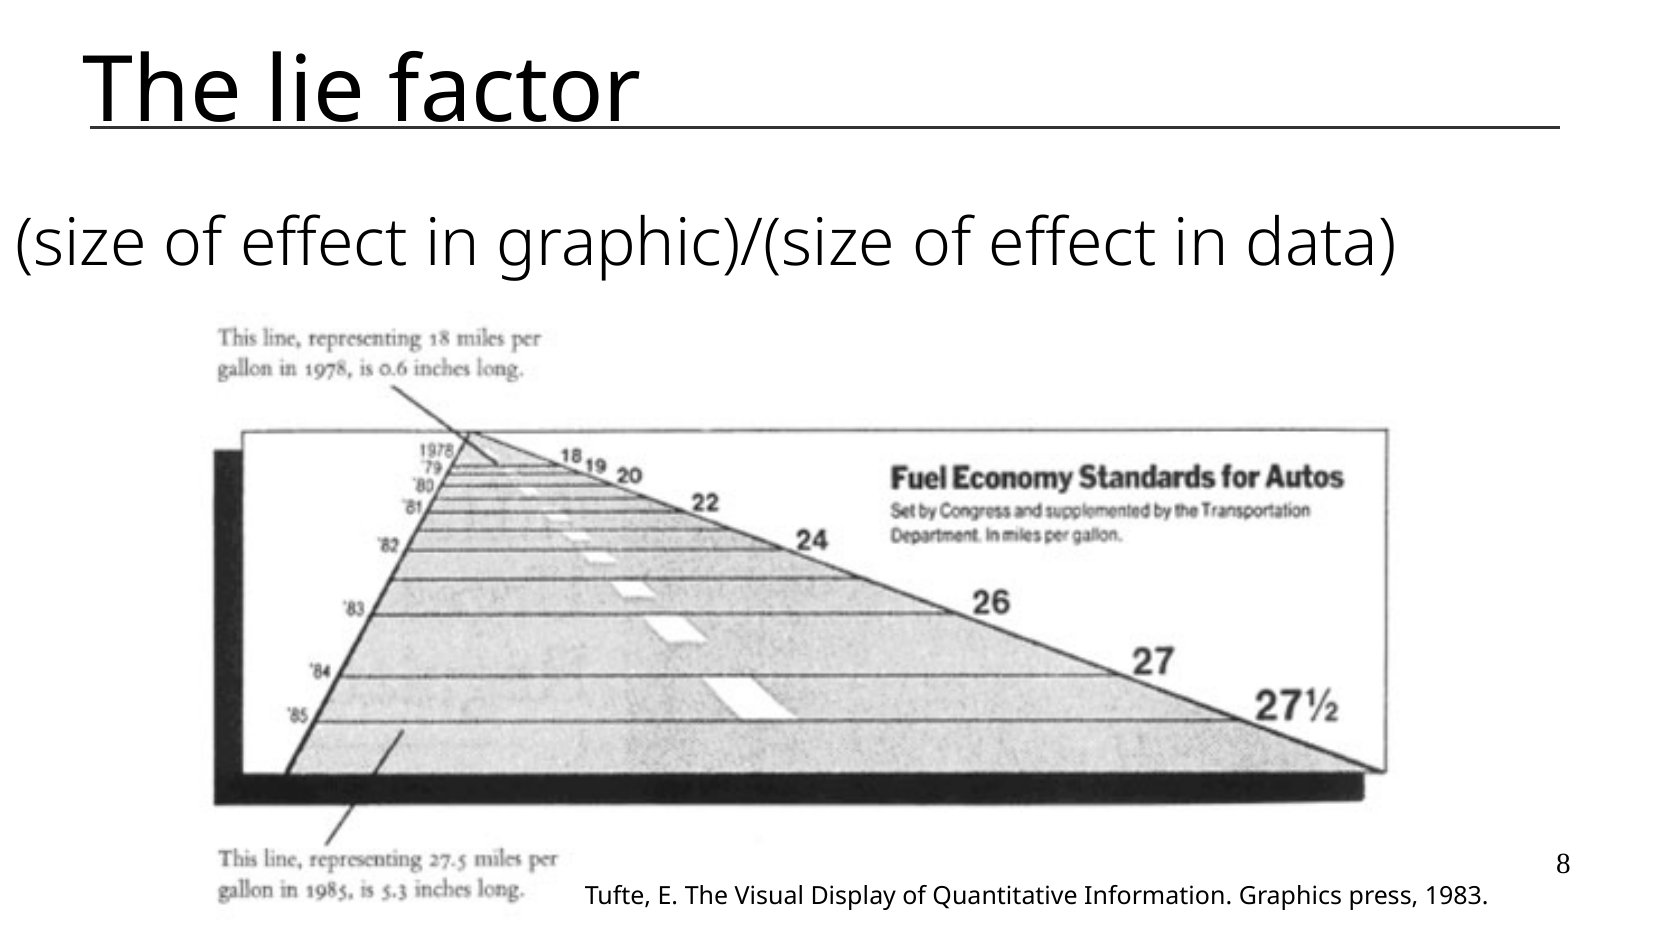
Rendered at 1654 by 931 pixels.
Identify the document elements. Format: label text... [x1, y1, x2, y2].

picture [199, 311, 1426, 925]
text_box Tufte, E. The Visual Display of Quantitative Information. Graphics press, 1983. [570, 870, 1531, 916]
list (size of effect in graphic)/(size of effect in data) [15, 195, 1636, 286]
title The lie factor [82, 32, 1571, 140]
